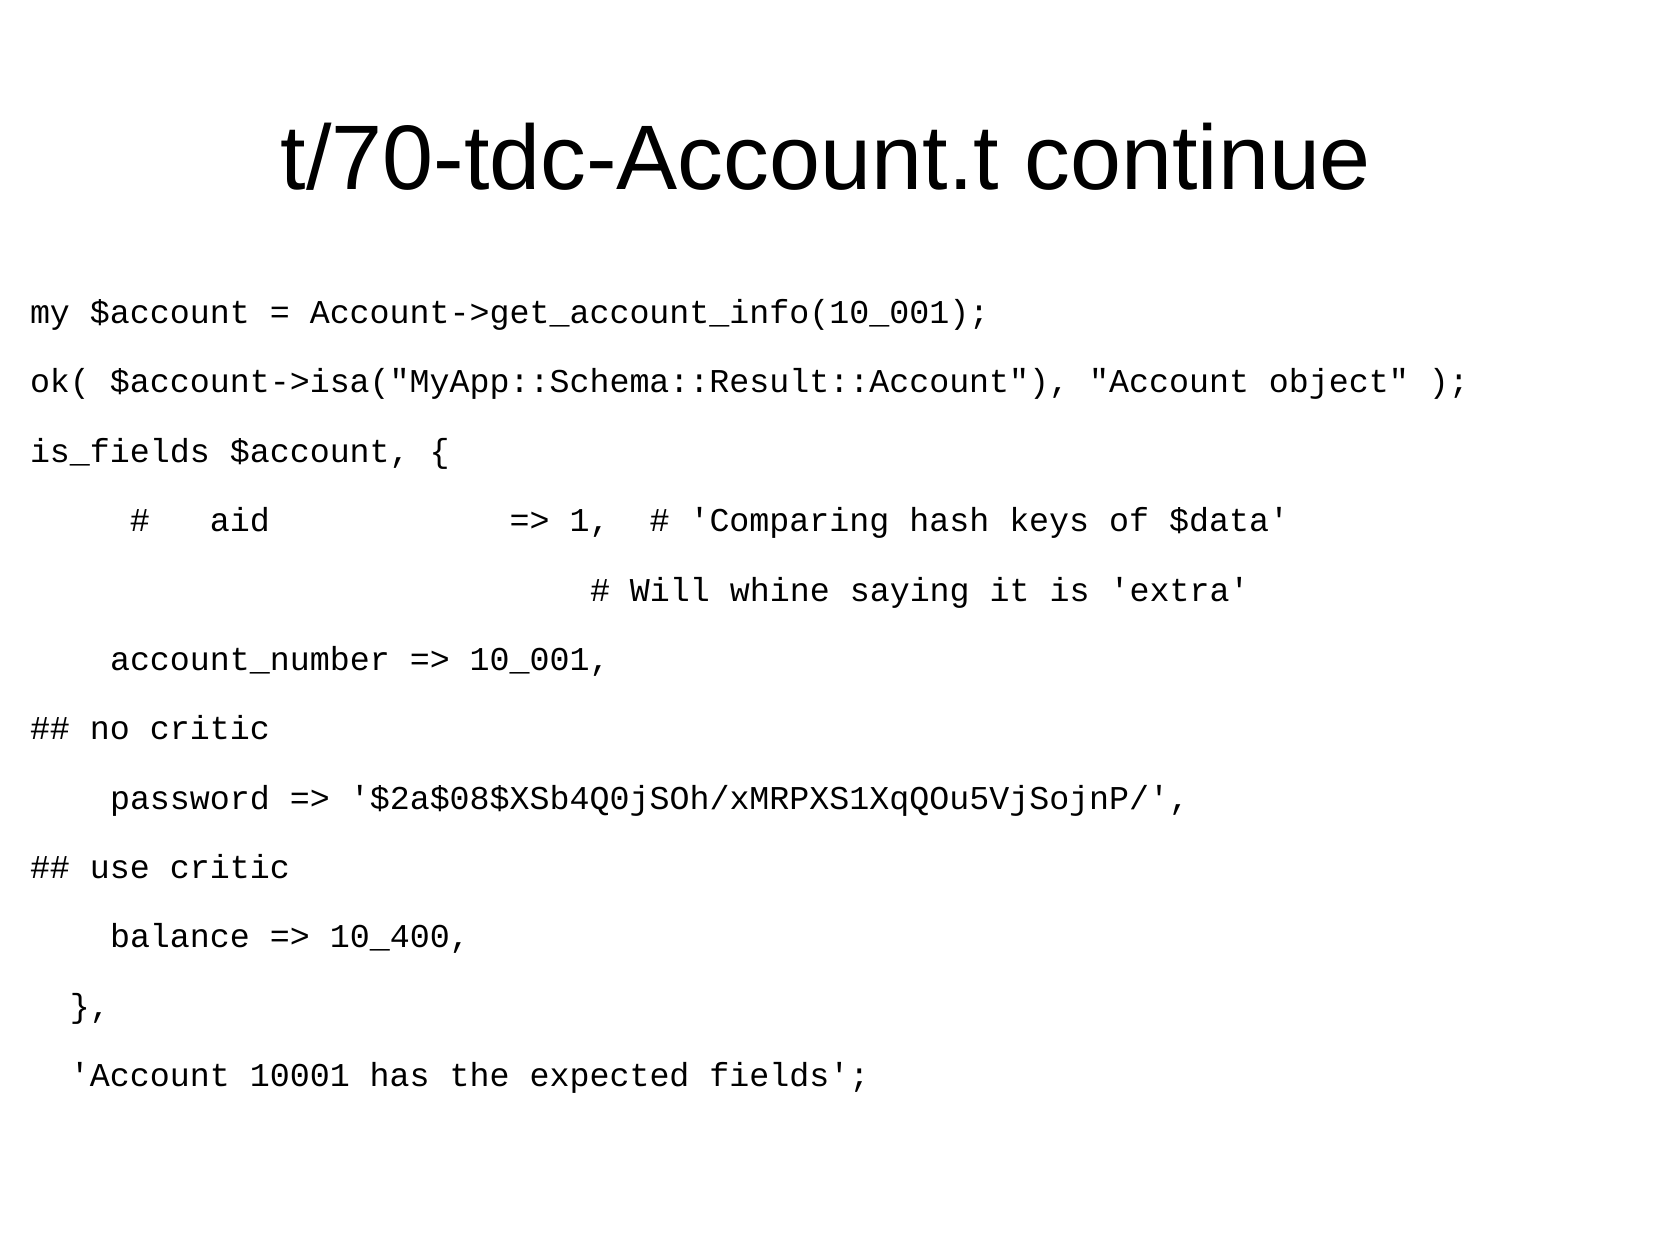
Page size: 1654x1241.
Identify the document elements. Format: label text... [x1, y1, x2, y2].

list my $account = Account->get_account_info(10_001); ok( $account->isa("MyApp::Schema::Result::Account"), "Account object" ); is_fields $account, { # aid => 1, # 'Comparing hash keys of $data' # Will whine saying it is 'extra' account_number => 10_001, ## no critic password => '$2a$08$XSb4Q0jSOh/xMRPXS1XqQOu5VjSojnP/', ## use critic balance => 10_400, }, 'Account 10001 has the expected fields'; [30, 290, 1621, 1010]
title t/70-tdc-Account.t continue [82, 49, 1571, 257]
